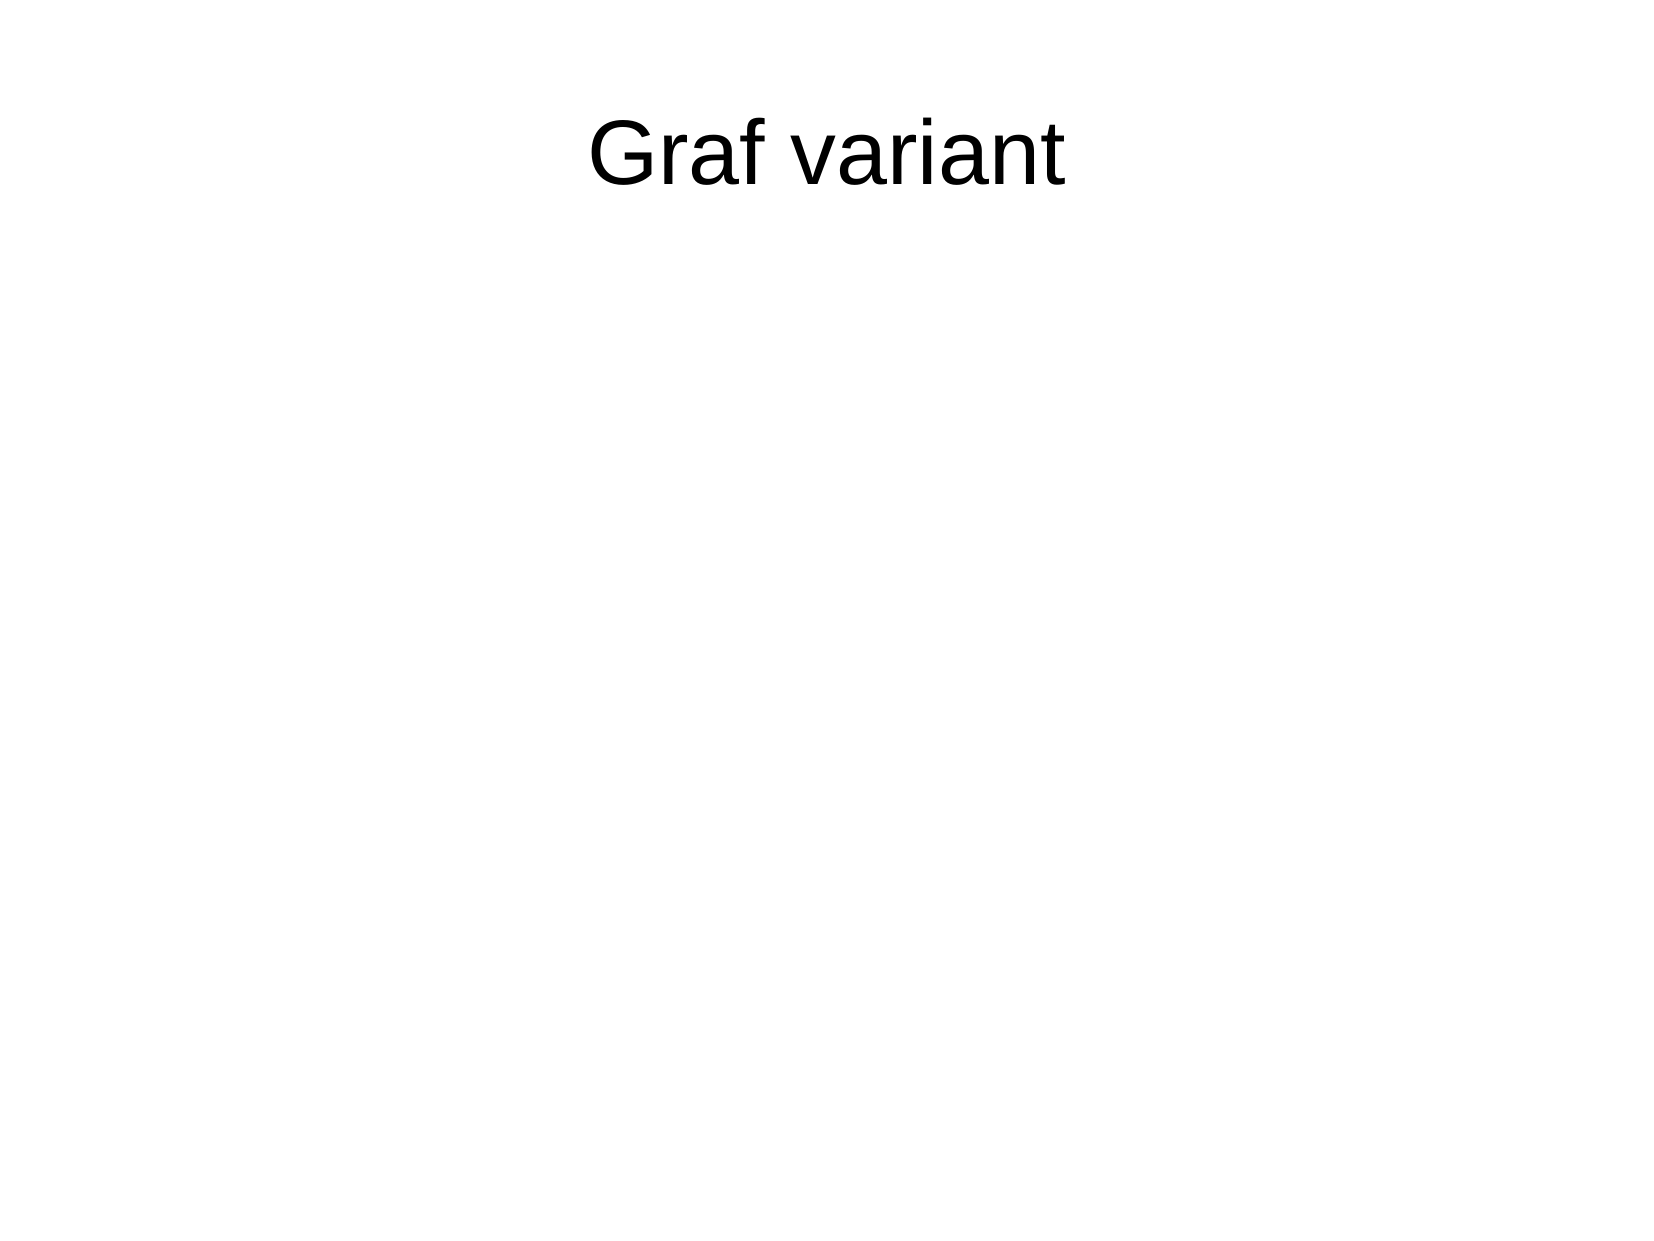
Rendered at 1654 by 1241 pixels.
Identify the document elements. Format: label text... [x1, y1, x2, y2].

title Graf variant [82, 49, 1571, 257]
